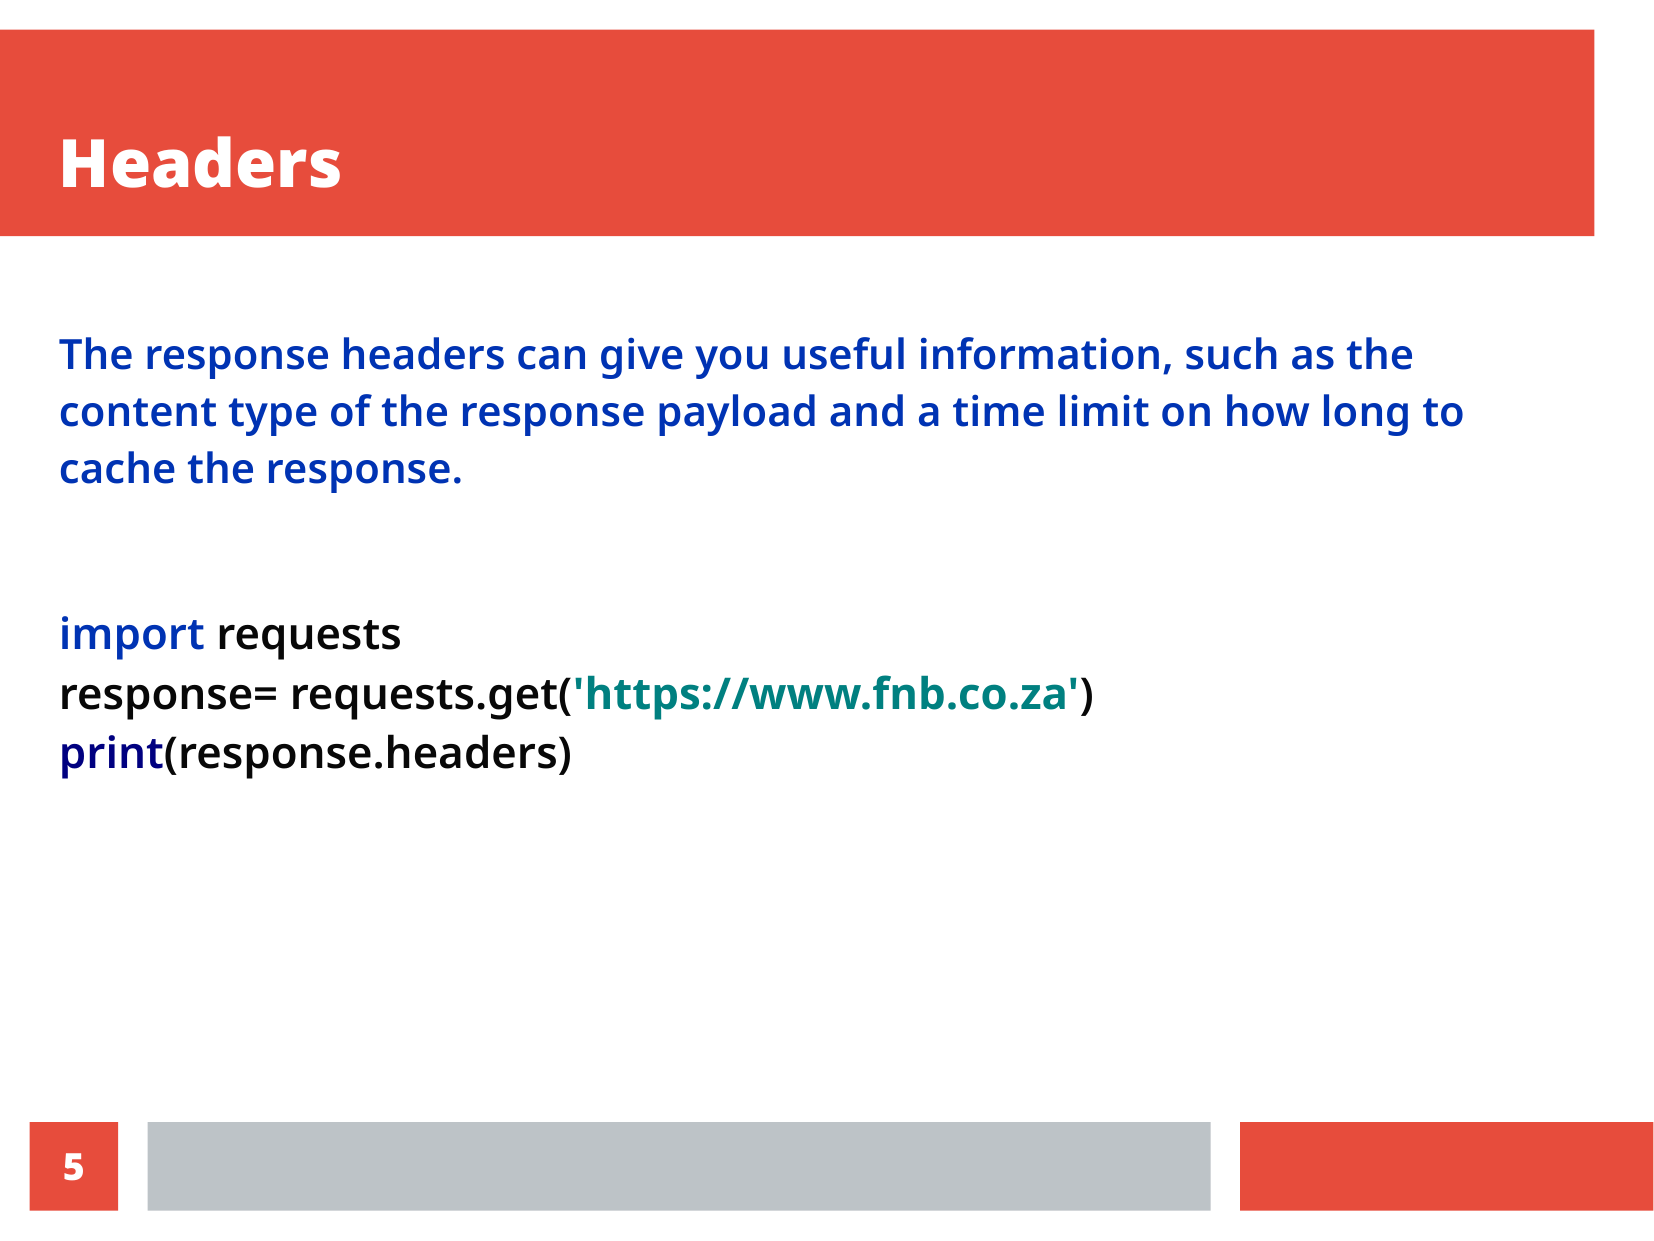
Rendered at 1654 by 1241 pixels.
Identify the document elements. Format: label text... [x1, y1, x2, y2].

title Headers [59, 59, 1595, 207]
list The response headers can give you useful information, such as the content type of the response payload and a time limit on how long to cache the response. import requests response= requests.get('https://www.fnb.co.za') print(response.headers) [59, 324, 1565, 1093]
